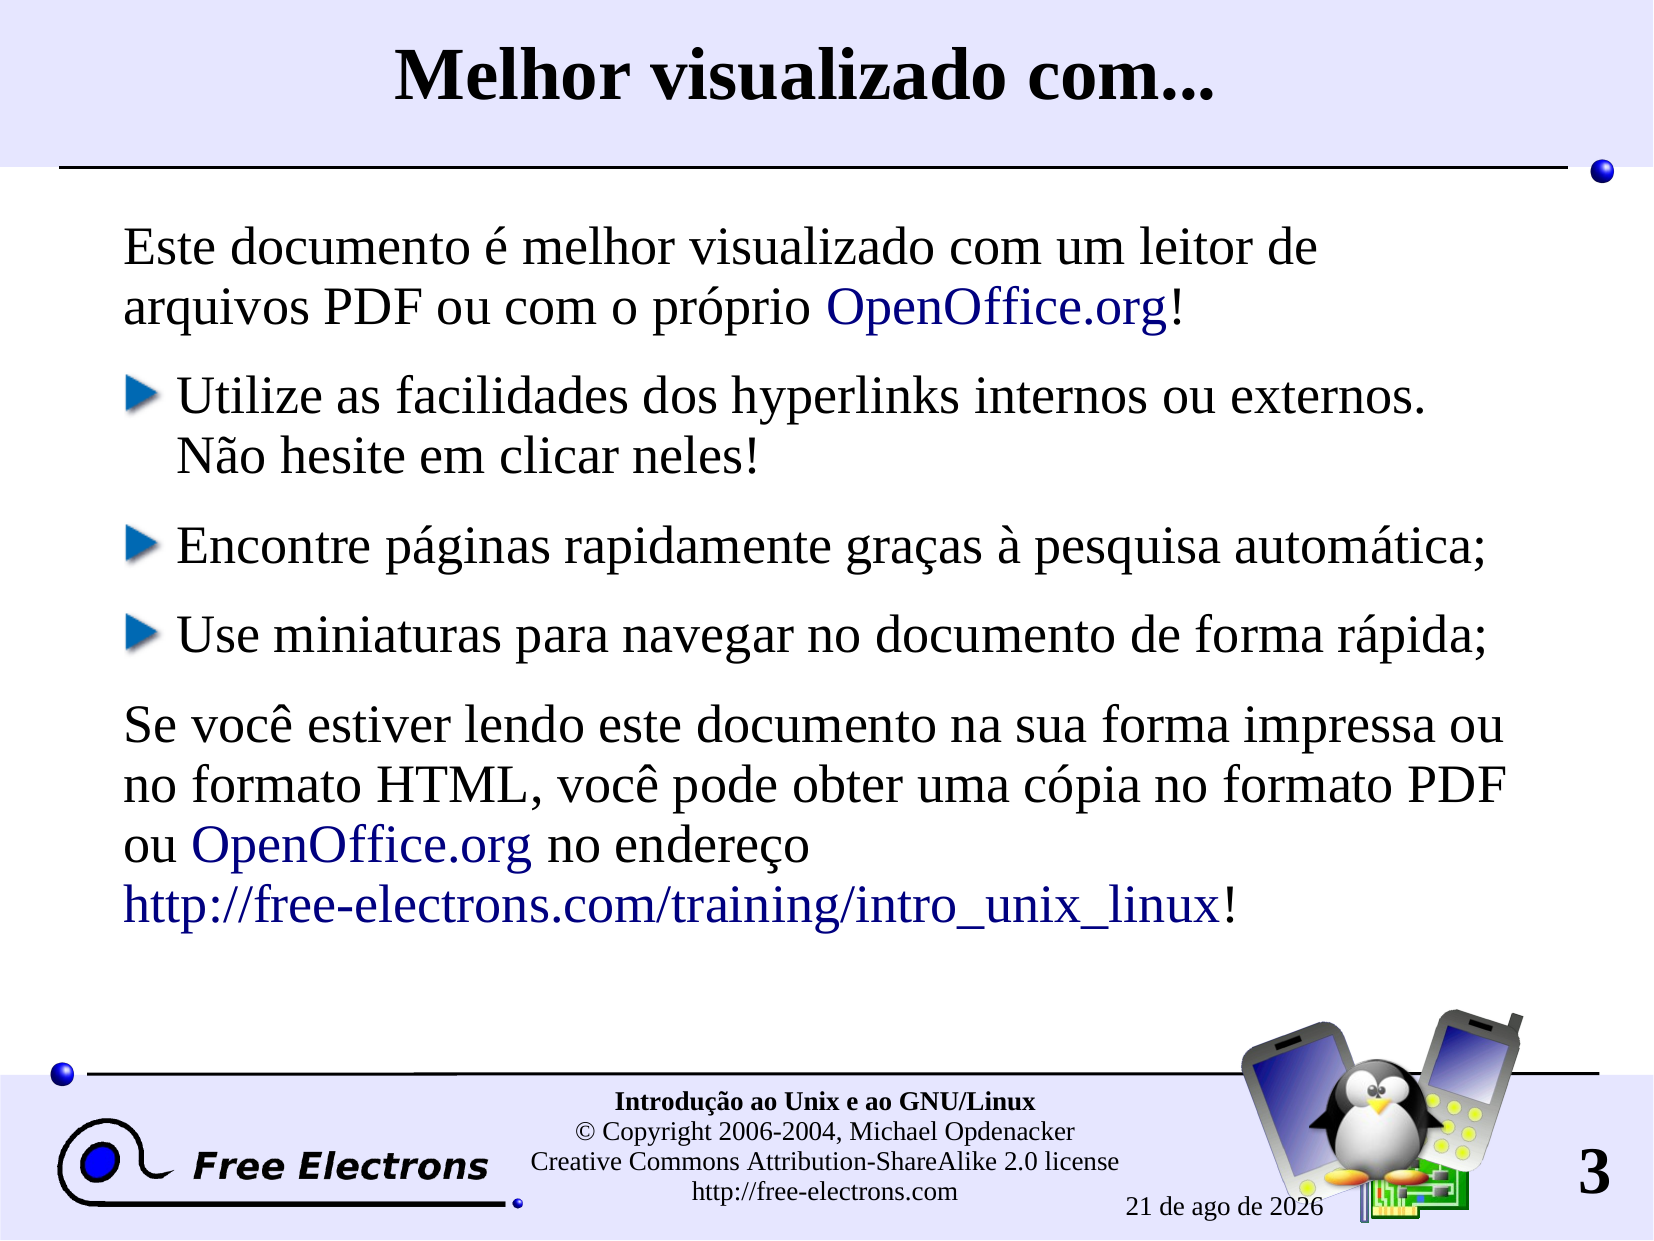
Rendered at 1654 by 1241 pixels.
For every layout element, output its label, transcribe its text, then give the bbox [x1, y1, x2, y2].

picture [1231, 1007, 1538, 1241]
picture [50, 1107, 527, 1216]
list Este documento é melhor visualizado com um leitor de arquivos PDF ou com o próprio OpenOffice.org! Utilize as facilidades dos hyperlinks internos ou externos. Não hesite em clicar neles! Encontre páginas rapidamente graças à pesquisa automática; Use miniaturas para navegar no documento de forma rápida; Se você estiver lendo este documento na sua forma impressa ou no formato HTML, você pode obter uma cópia no formato PDF ou OpenOffice.org no endereçohttp://free-electrons.com/training/intro_unix_linux! [105, 216, 1518, 1066]
picture [1286, 1198, 1293, 1214]
title Melhor visualizado com... [60, 12, 1551, 138]
